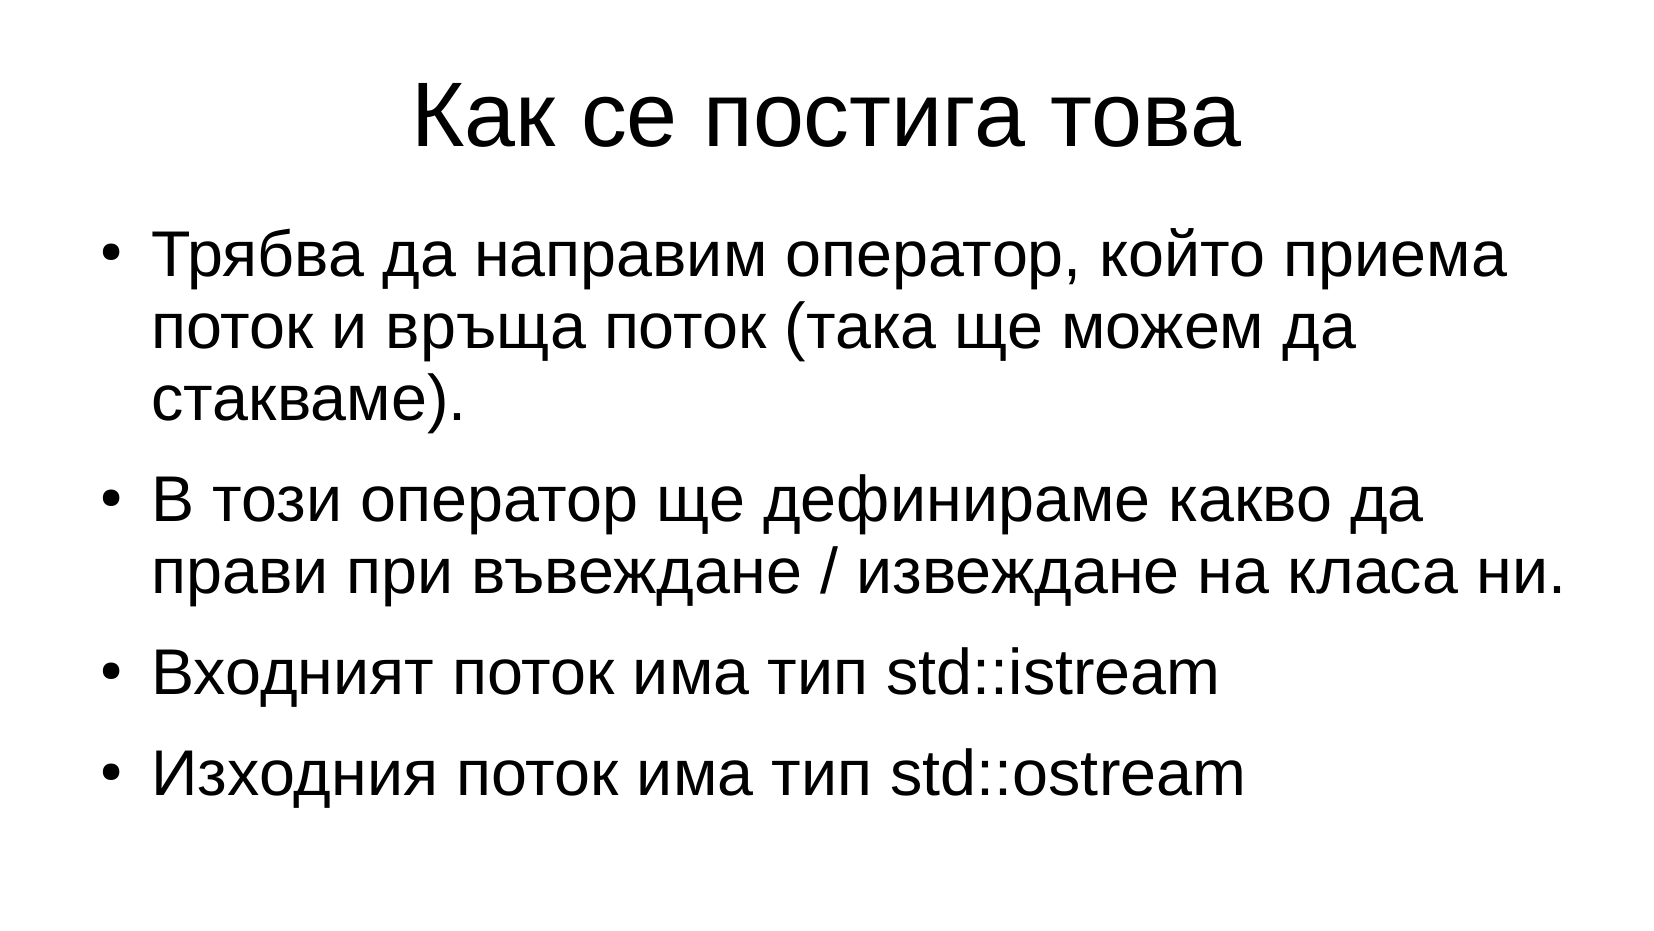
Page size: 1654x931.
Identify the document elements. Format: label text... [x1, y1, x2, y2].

title Как се постига това [82, 37, 1571, 193]
list Трябва да направим оператор, който приема поток и връща поток (така ще можем да стакваме). В този оператор ще дефинираме какво да прави при въвеждане / извеждане на класа ни. Входният поток има тип std::istream Изходния поток има тип std::ostream [82, 217, 1571, 826]
